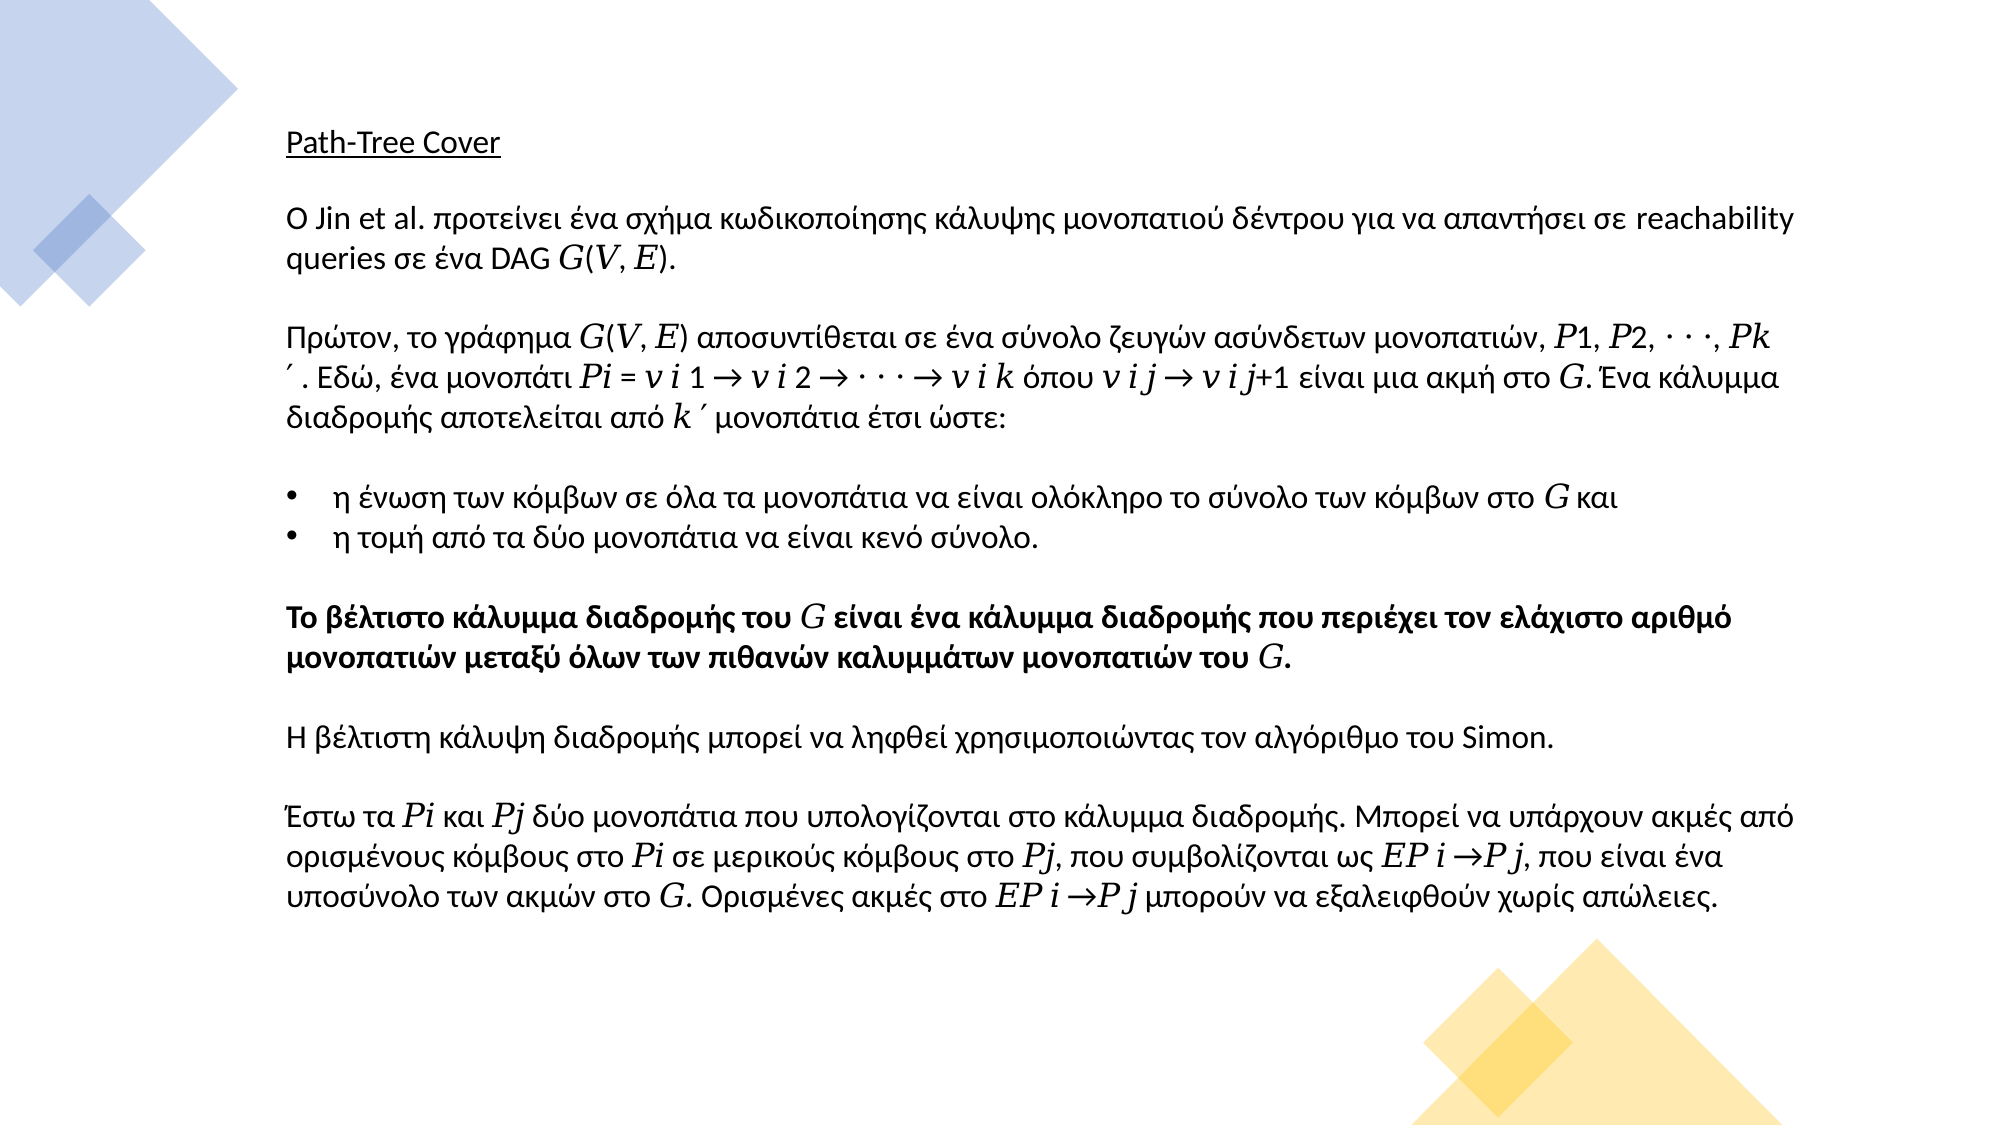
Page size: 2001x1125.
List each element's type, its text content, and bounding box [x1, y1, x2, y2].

text_box [0, 0, 2000, 1125]
text_box O Jin et al. προτείνει ένα σχήμα κωδικοποίησης κάλυψης μονοπατιού δέντρου για να απαντήσει σε reachability queries σε ένα DAG 𝐺(𝑉, 𝐸). Πρώτον, το γράφημα 𝐺(𝑉, 𝐸) αποσυντίθεται σε ένα σύνολο ζευγών ασύνδετων μονοπατιών, 𝑃1, 𝑃2, ⋅ ⋅ ⋅, 𝑃𝑘 ′ . Εδώ, ένα μονοπάτι 𝑃𝑖 = 𝑣 𝑖 1 → 𝑣 𝑖 2 → ⋅ ⋅ ⋅ → 𝑣 𝑖 𝑘 όπου 𝑣 𝑖 𝑗 → 𝑣 𝑖 𝑗+1 είναι μια ακμή στο 𝐺. Ένα κάλυμμα διαδρομής αποτελείται από 𝑘 ′ μονοπάτια έτσι ώστε: η ένωση των κόμβων σε όλα τα μονοπάτια να είναι ολόκληρο το σύνολο των κόμβων στο 𝐺 και η τομή από τα δύο μονοπάτια να είναι κενό σύνολο. Το βέλτιστο κάλυμμα διαδρομής του 𝐺 είναι ένα κάλυμμα διαδρομής που περιέχει τον ελάχιστο αριθμό μονοπατιών μεταξύ όλων των πιθανών καλυμμάτων μονοπατιών του 𝐺. Η βέλτιστη κάλυψη διαδρομής μπορεί να ληφθεί χρησιμοποιώντας τον αλγόριθμο του Simon. Έστω τα 𝑃𝑖 και 𝑃𝑗 δύο μονοπάτια που υπολογίζονται στο κάλυμμα διαδρομής. Μπορεί να υπάρχουν ακμές από ορισμένους κόμβους στο 𝑃𝑖 σε μερικούς κόμβους στο 𝑃𝑗, που συμβολίζονται ως 𝐸𝑃 𝑖 →𝑃 𝑗, που είναι ένα υποσύνολο των ακμών στο 𝐺. Ορισμένες ακμές στο 𝐸𝑃 𝑖 →𝑃 𝑗 μπορούν να εξαλειφθούν χωρίς απώλειες. [271, 188, 1819, 931]
text_box Path-Tree Cover [271, 112, 1272, 169]
